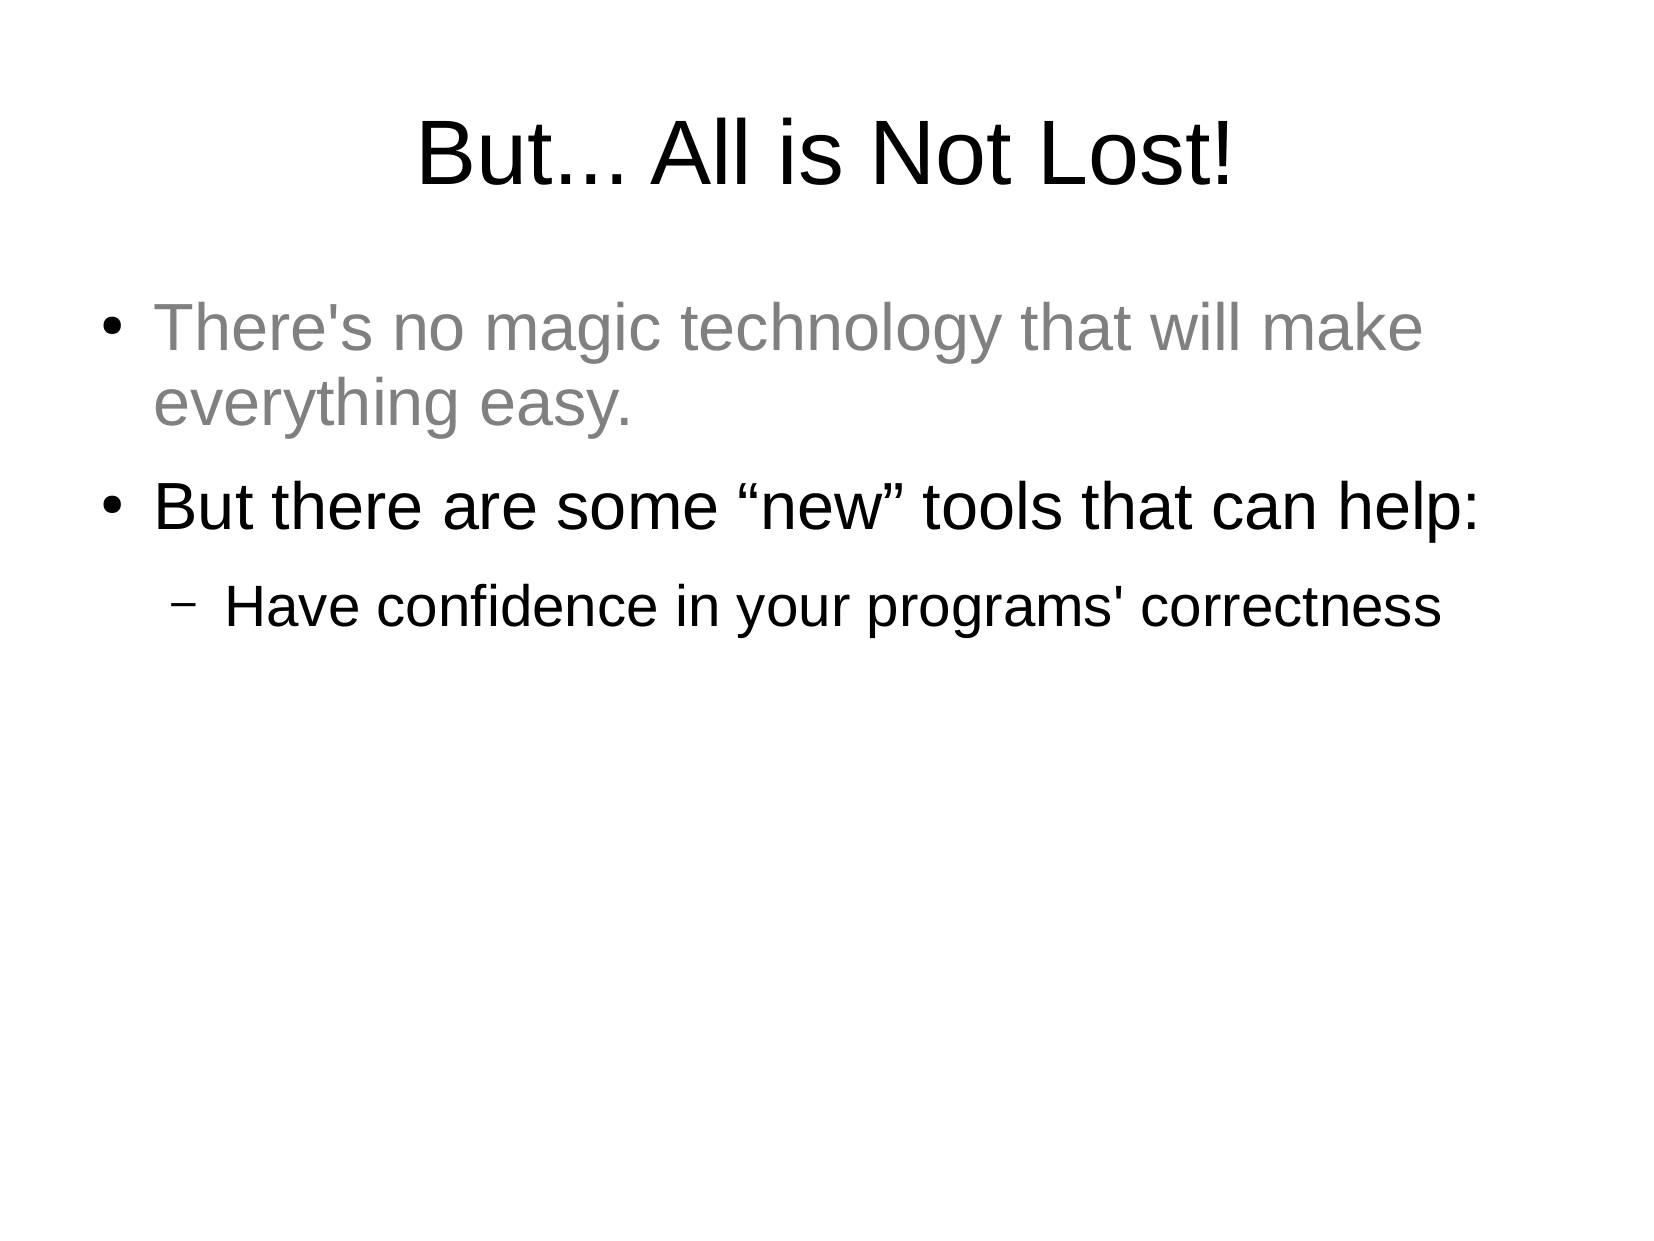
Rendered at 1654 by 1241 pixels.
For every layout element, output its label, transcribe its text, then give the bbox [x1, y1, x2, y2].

title But... All is Not Lost! [82, 49, 1571, 257]
list There's no magic technology that will make everything easy. But there are some “new” tools that can help: Have confidence in your programs' correctness [82, 290, 1571, 1201]
